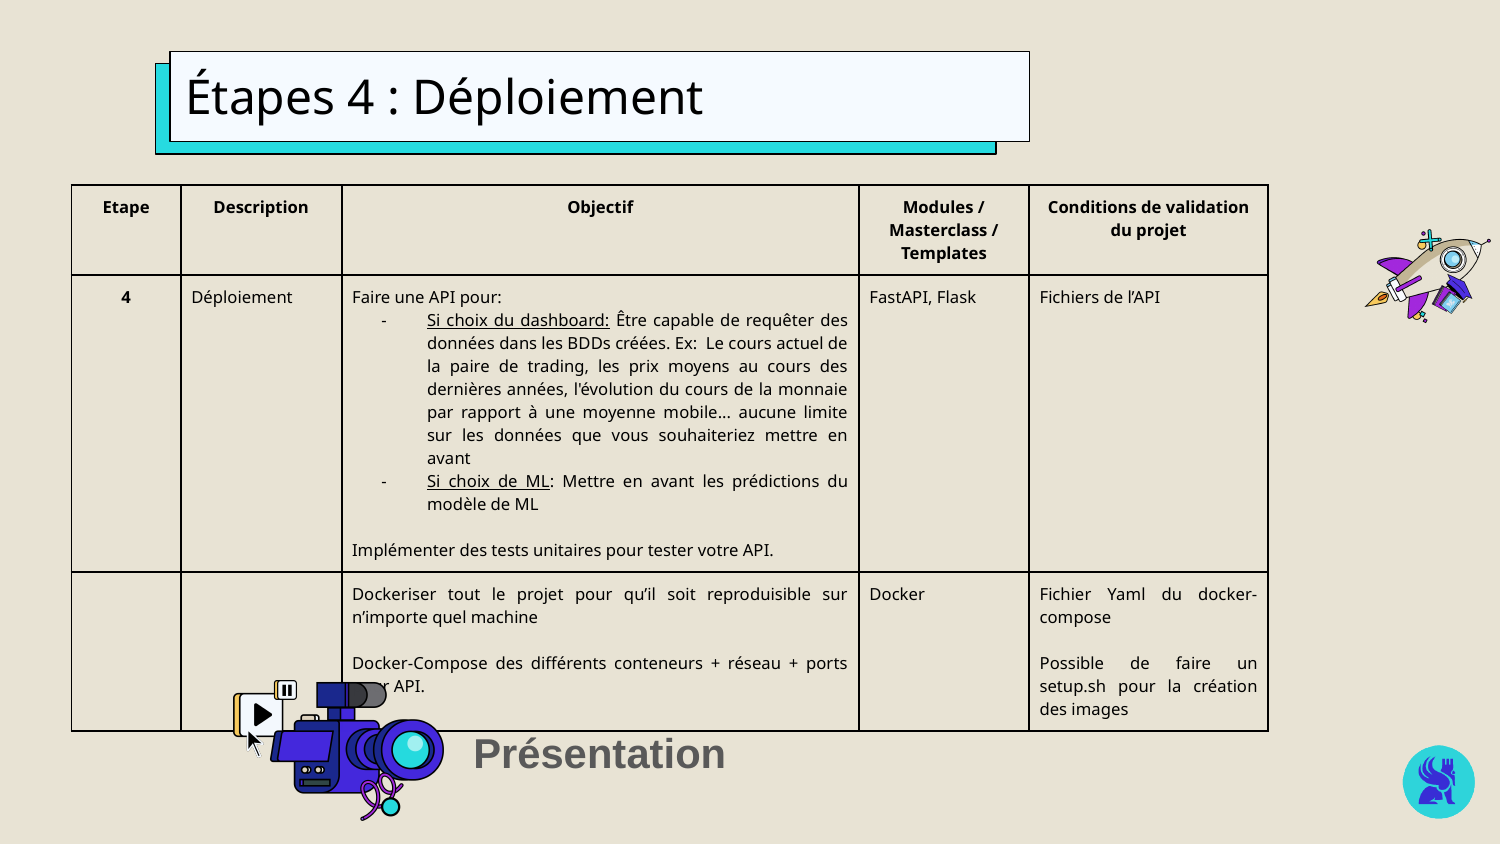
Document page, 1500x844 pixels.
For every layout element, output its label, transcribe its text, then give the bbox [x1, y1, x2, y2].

text_box [155, 63, 996, 154]
table_header Conditions de validation du projet [1030, 186, 1267, 274]
picture [1355, 197, 1500, 350]
table_header Description [182, 186, 341, 274]
table_cell [182, 573, 341, 730]
table_header Modules / Masterclass / Templates [860, 186, 1028, 274]
table_cell Faire une API pour: Si choix du dashboard: Être capable de requêter des données dans les BDDs créées. Ex: Le cours actuel de la paire de trading, les prix moyens au cours des dernières années, l'évolution du cours de la monnaie par rapport à une moyenne mobile... aucune limite sur les données que vous souhaiteriez mettre en avant Si choix de ML: Mettre en avant les prédictions du modèle de ML Implémenter des tests unitaires pour tester votre API. [343, 276, 858, 571]
text_box Présentation [228, 711, 233, 792]
table_cell Déploiement [182, 276, 341, 571]
table_cell Dockeriser tout le projet pour qu’il soit reproduisible sur n’importe quel machine Docker-Compose des différents conteneurs + réseau + ports pour API. [343, 573, 858, 711]
text_box Présentation [444, 711, 972, 792]
table_header Etape [72, 186, 180, 274]
table_cell FastAPI, Flask [860, 276, 1028, 571]
table_cell [72, 573, 180, 730]
title Étapes 4 : Déploiement [170, 51, 1030, 142]
picture [233, 680, 444, 821]
table_cell Fichiers de l’API [1030, 276, 1267, 571]
table_cell Docker [860, 573, 1028, 730]
table_cell Fichier Yaml du docker-compose Possible de faire un setup.sh pour la création des images [1030, 573, 1267, 730]
table_header Objectif [343, 186, 858, 274]
picture [1402, 745, 1475, 819]
table_cell 4 [72, 276, 180, 571]
